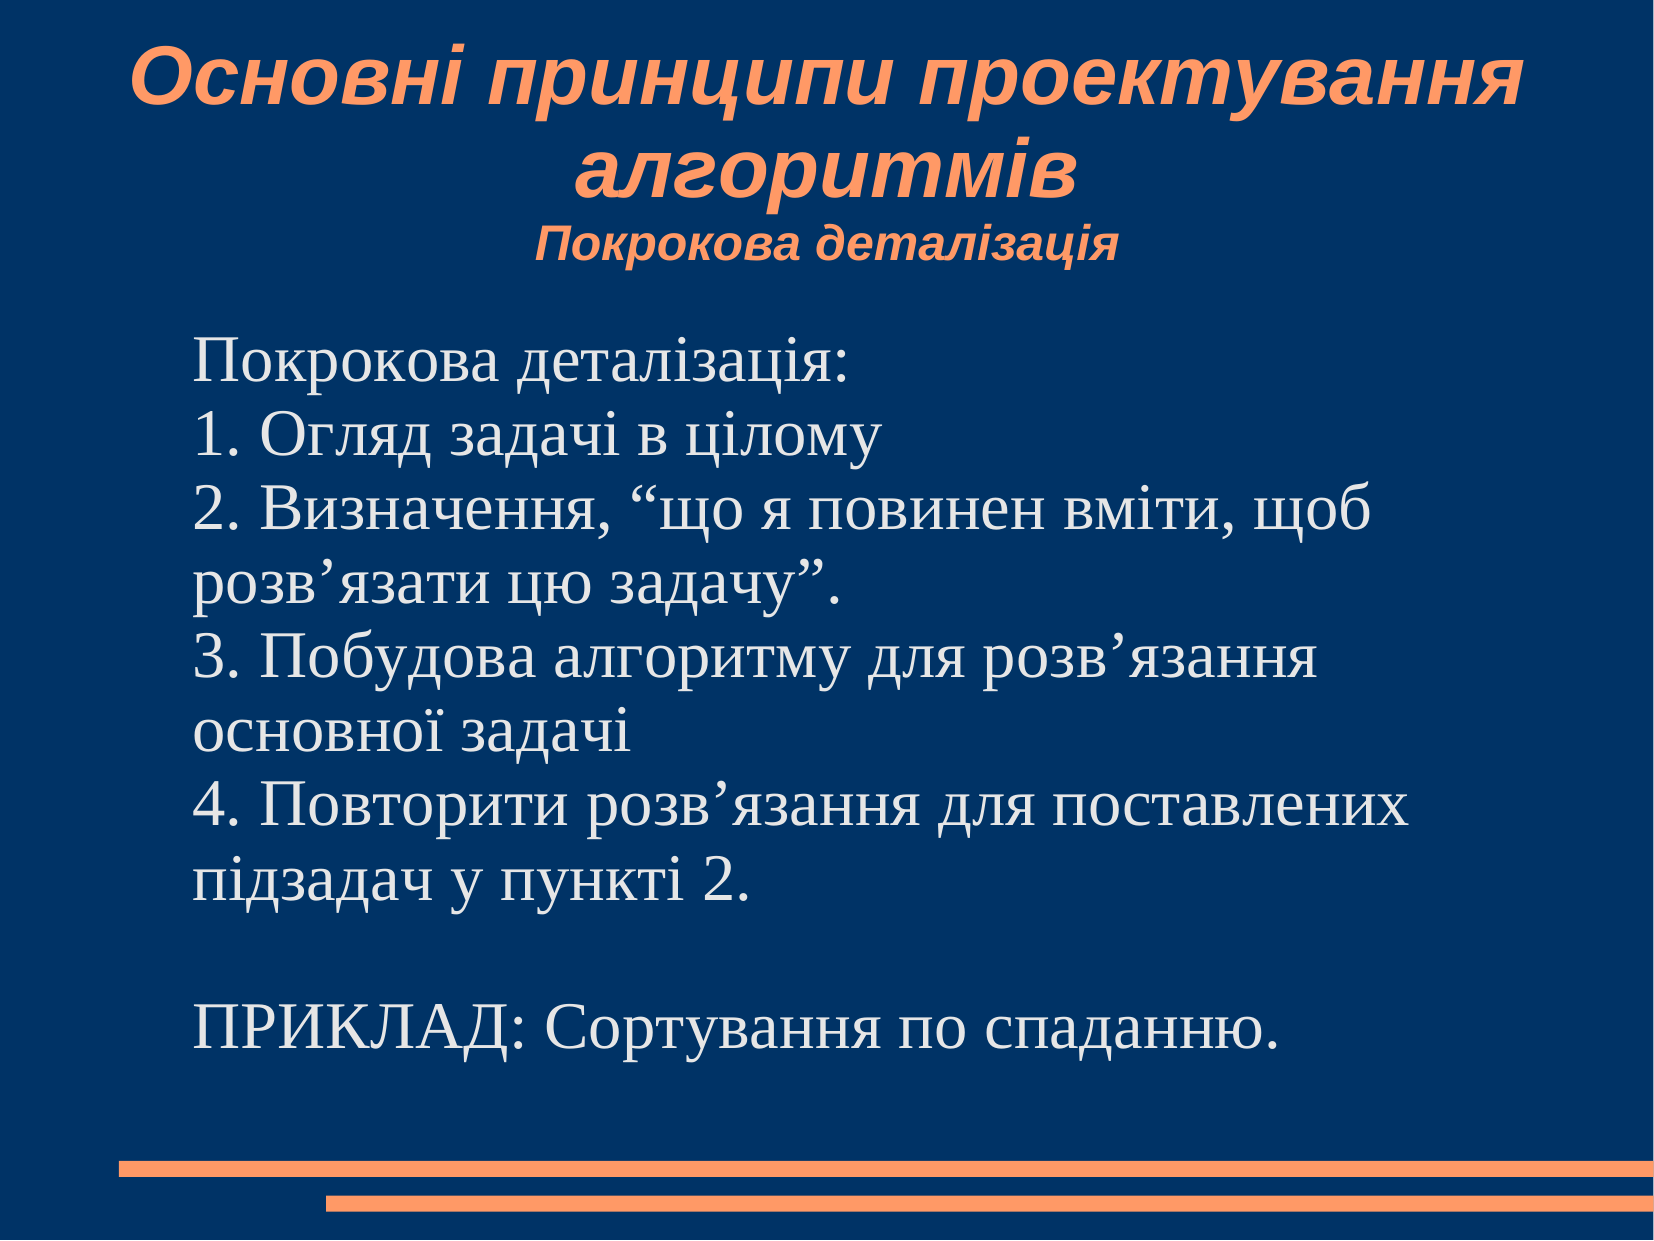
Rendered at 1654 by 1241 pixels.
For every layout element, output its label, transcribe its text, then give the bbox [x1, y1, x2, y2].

list Покрокова деталізація: 1. Огляд задачі в цілому 2. Визначення, “що я повинен вміти, щоб розв’язати цю задачу”. 3. Побудова алгоритму для розв’язання основної задачі 4. Повторити розв’язання для поставлених підзадач у пункті 2. ПРИКЛАД: Сортування по спаданню. [121, 322, 1561, 1132]
title Основні принципи проектування алгоритмів Покрокова деталізація [121, 28, 1534, 271]
